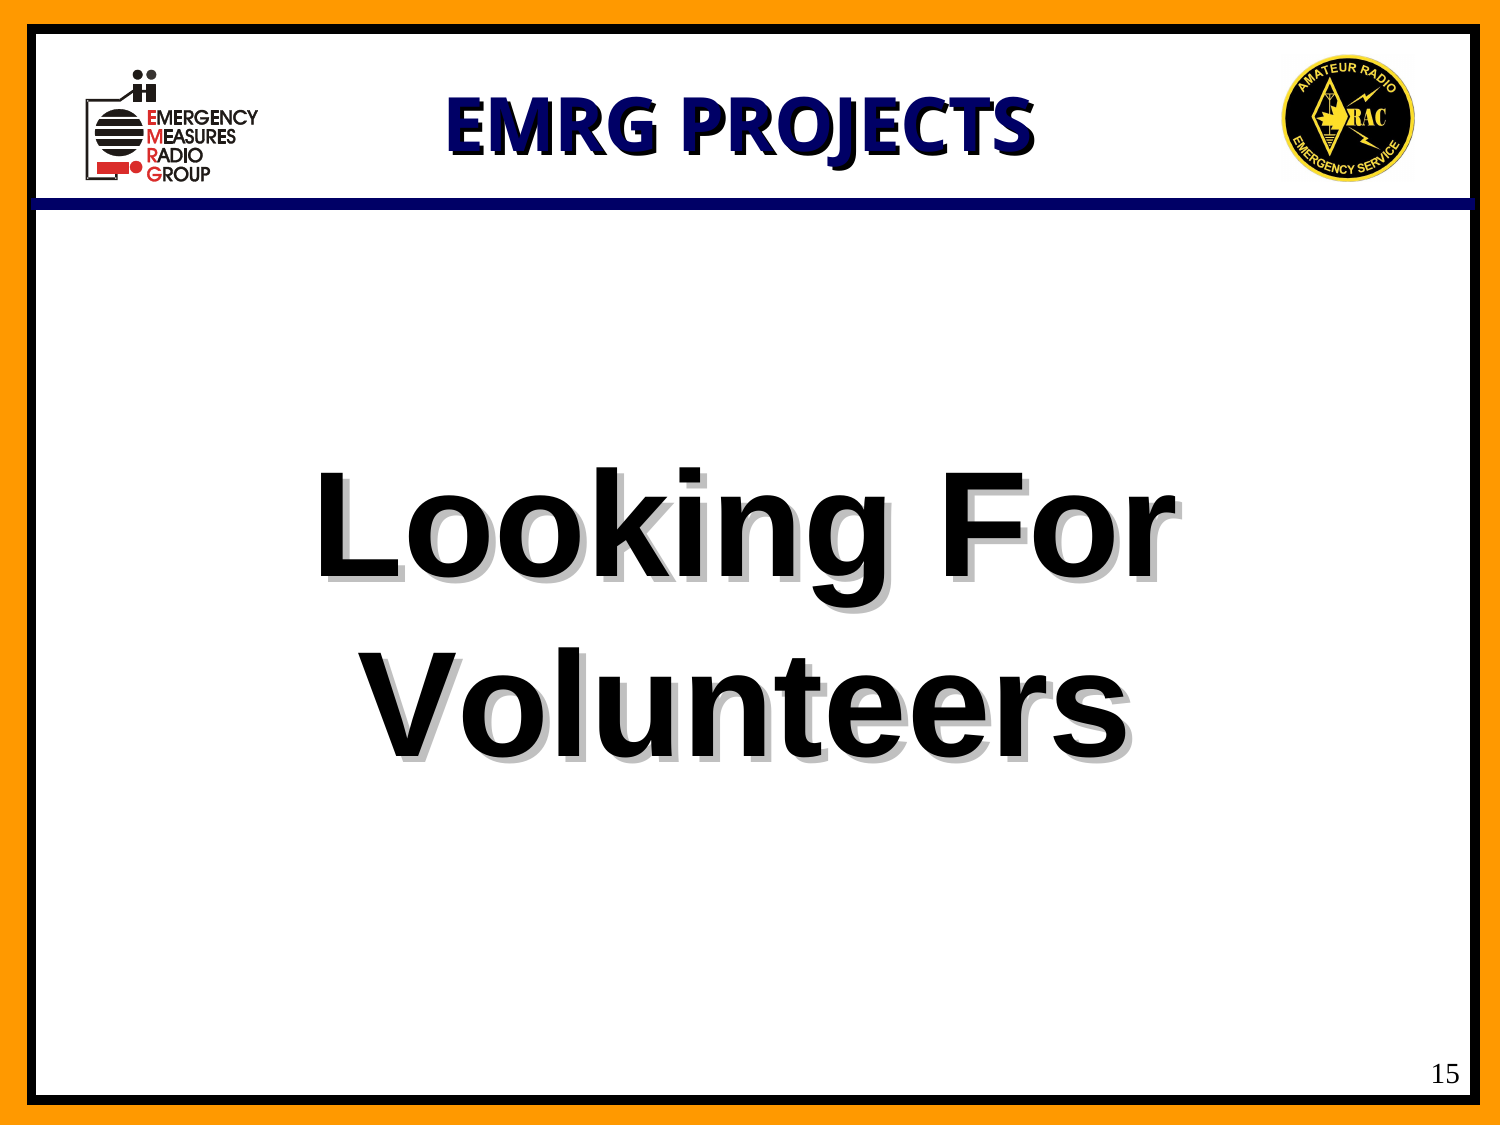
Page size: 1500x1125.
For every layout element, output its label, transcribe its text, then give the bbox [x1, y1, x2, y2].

text_box EMRG PROJECTS [251, 68, 1225, 174]
picture [1281, 54, 1415, 182]
text_box Looking For Volunteers [172, 418, 1319, 794]
